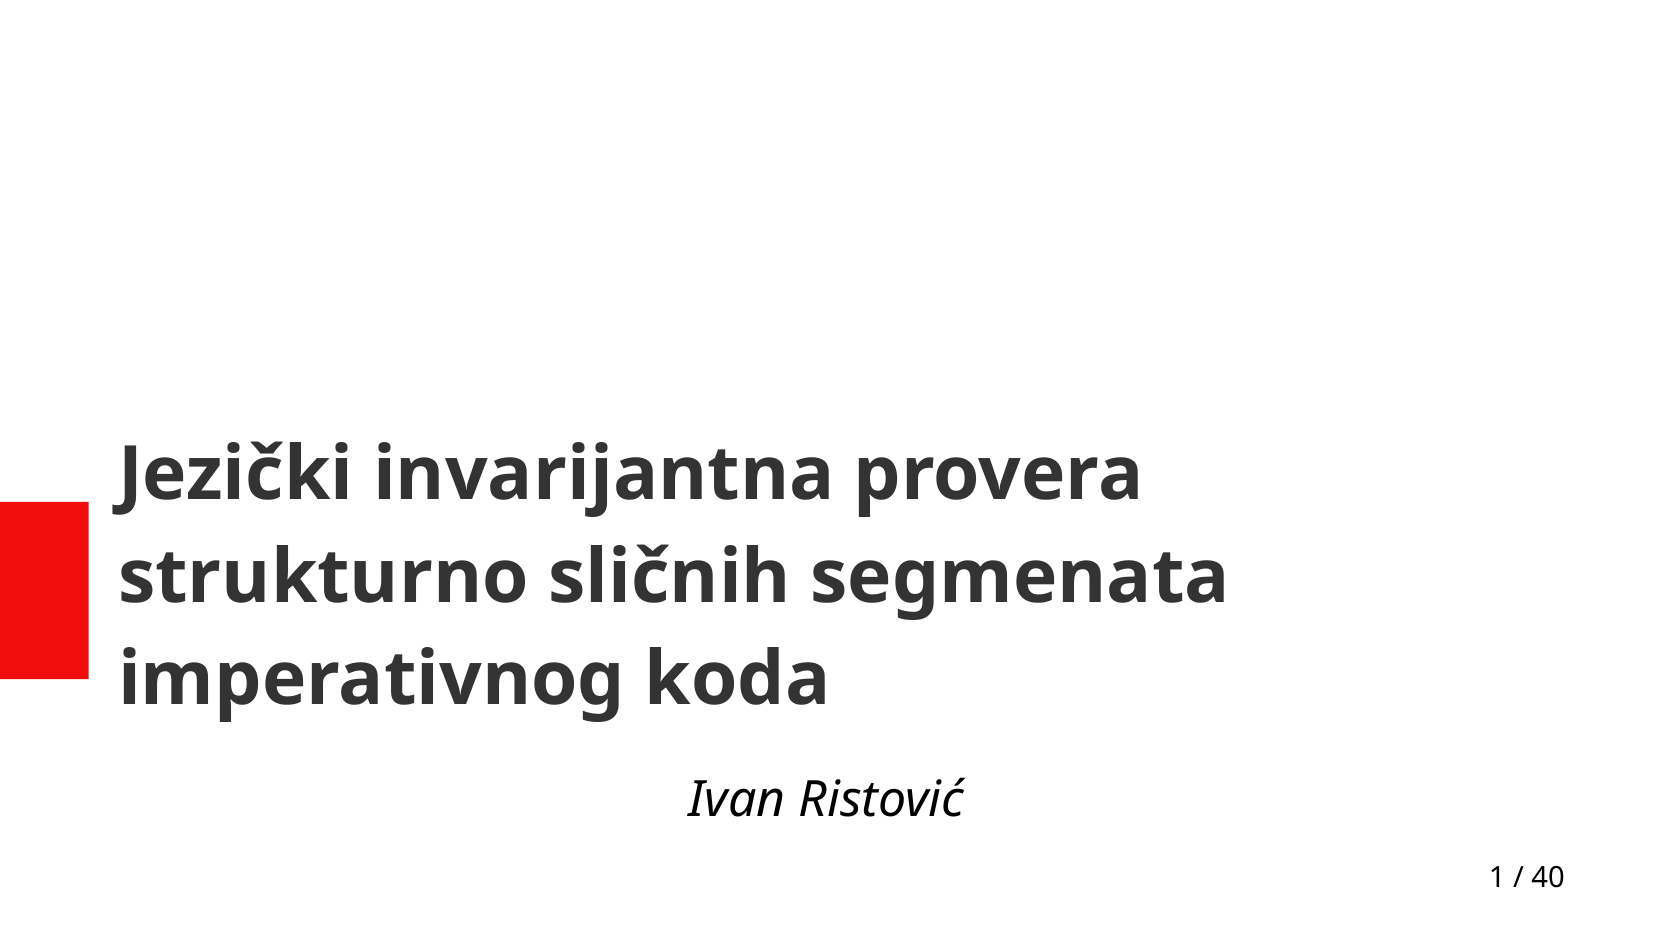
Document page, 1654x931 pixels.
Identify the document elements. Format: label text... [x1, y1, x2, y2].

subtitle Ivan Ristović [118, 738, 1536, 857]
title Jezički invarijantna provera strukturno sličnih segmenata imperativnog koda [118, 419, 1536, 727]
